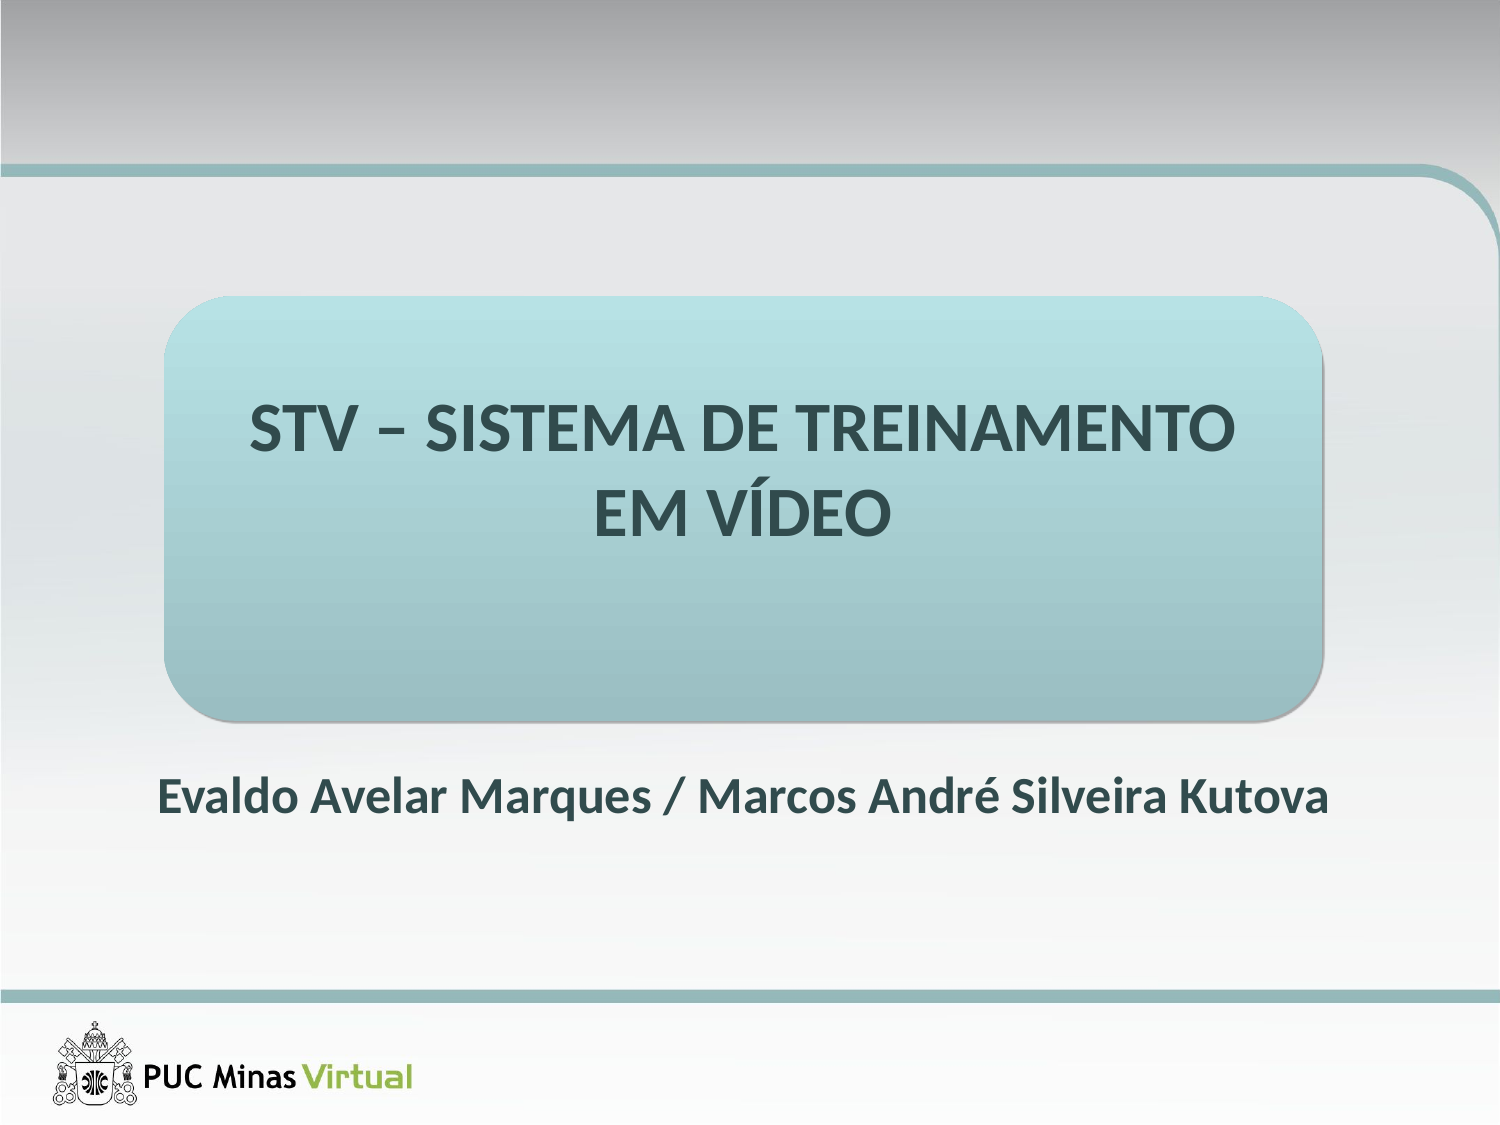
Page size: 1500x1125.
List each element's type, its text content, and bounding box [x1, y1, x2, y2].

text_box STV – SISTEMA DE TREINAMENTO EM VÍDEO [163, 296, 1323, 721]
picture [0, 832, 1500, 1125]
text_box Evaldo Avelar Marques / Marcos André Silveira Kutova [0, 754, 1500, 832]
picture [0, 0, 1500, 754]
